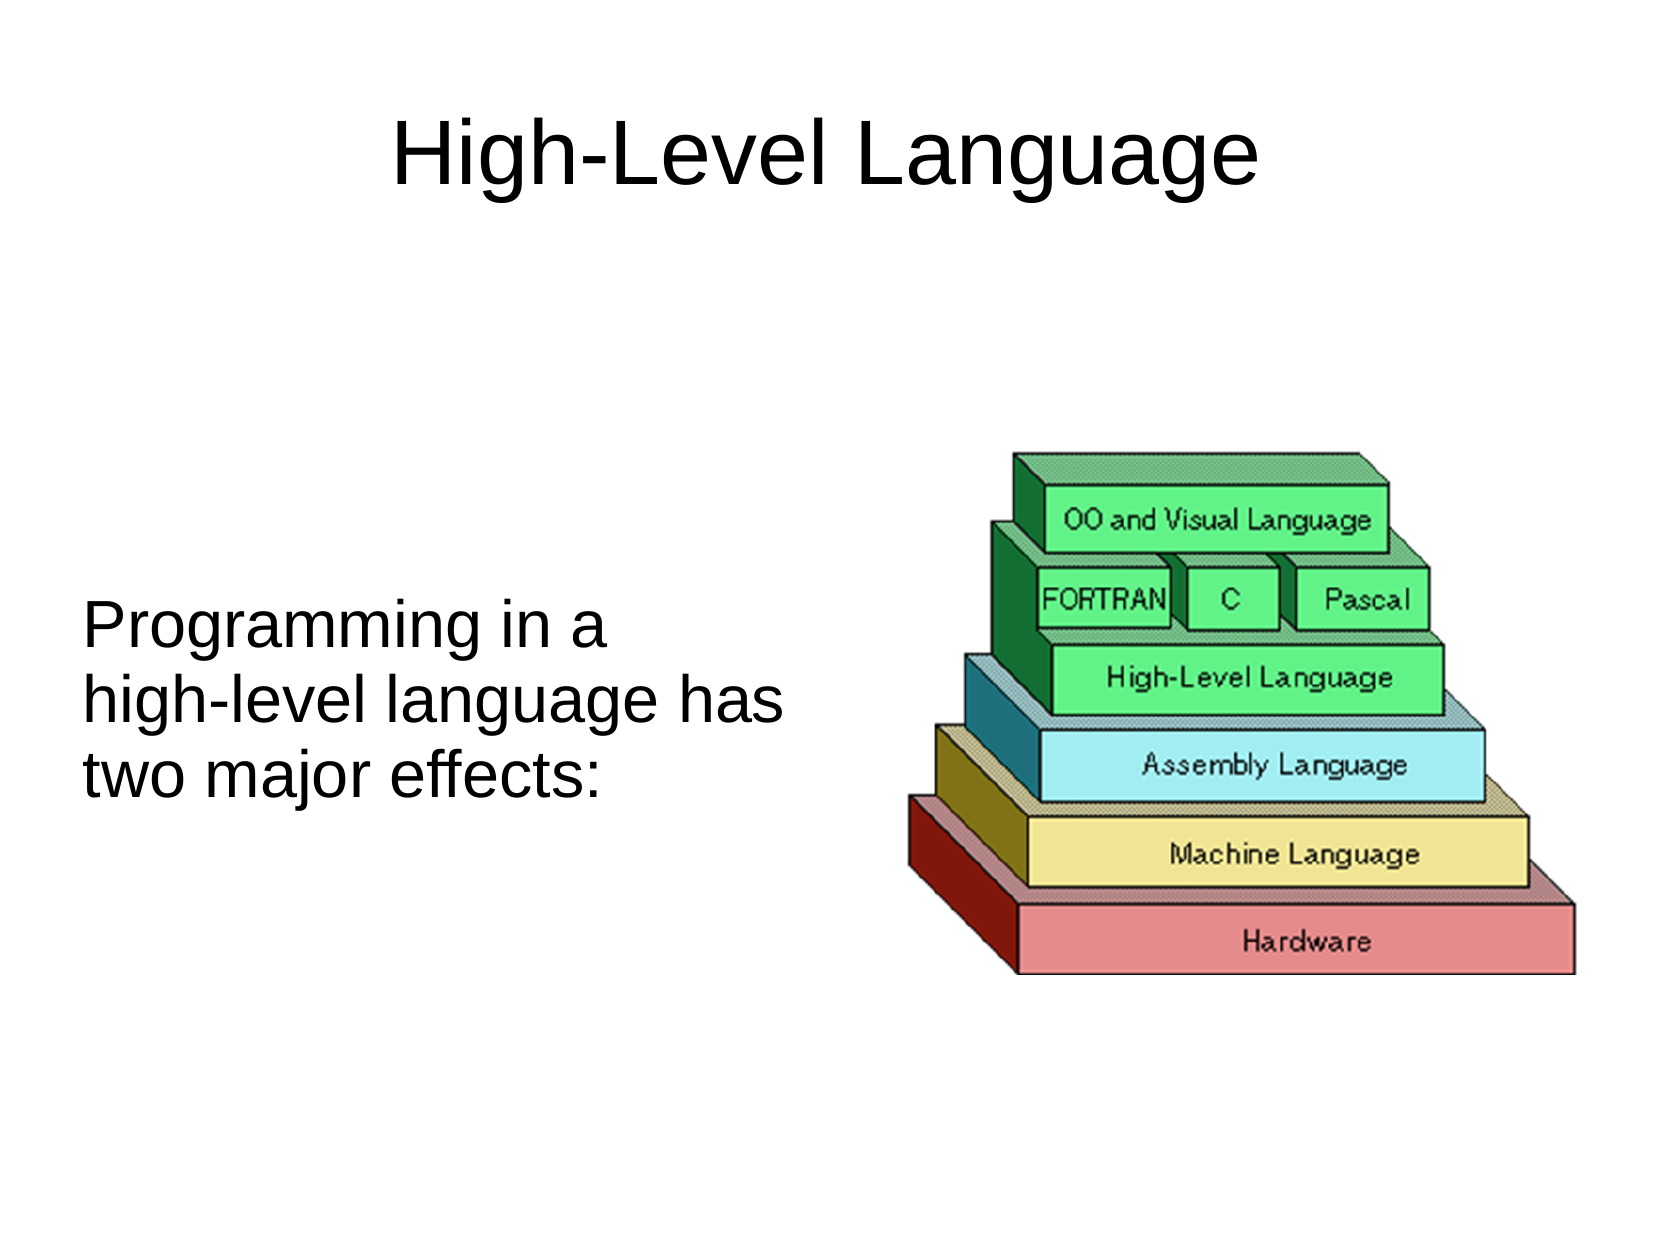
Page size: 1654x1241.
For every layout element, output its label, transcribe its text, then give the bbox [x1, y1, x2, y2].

title High-Level Language [82, 49, 1571, 257]
picture [903, 442, 1580, 975]
subtitle Programming in a high-level language has two major effects: [82, 290, 1571, 1109]
